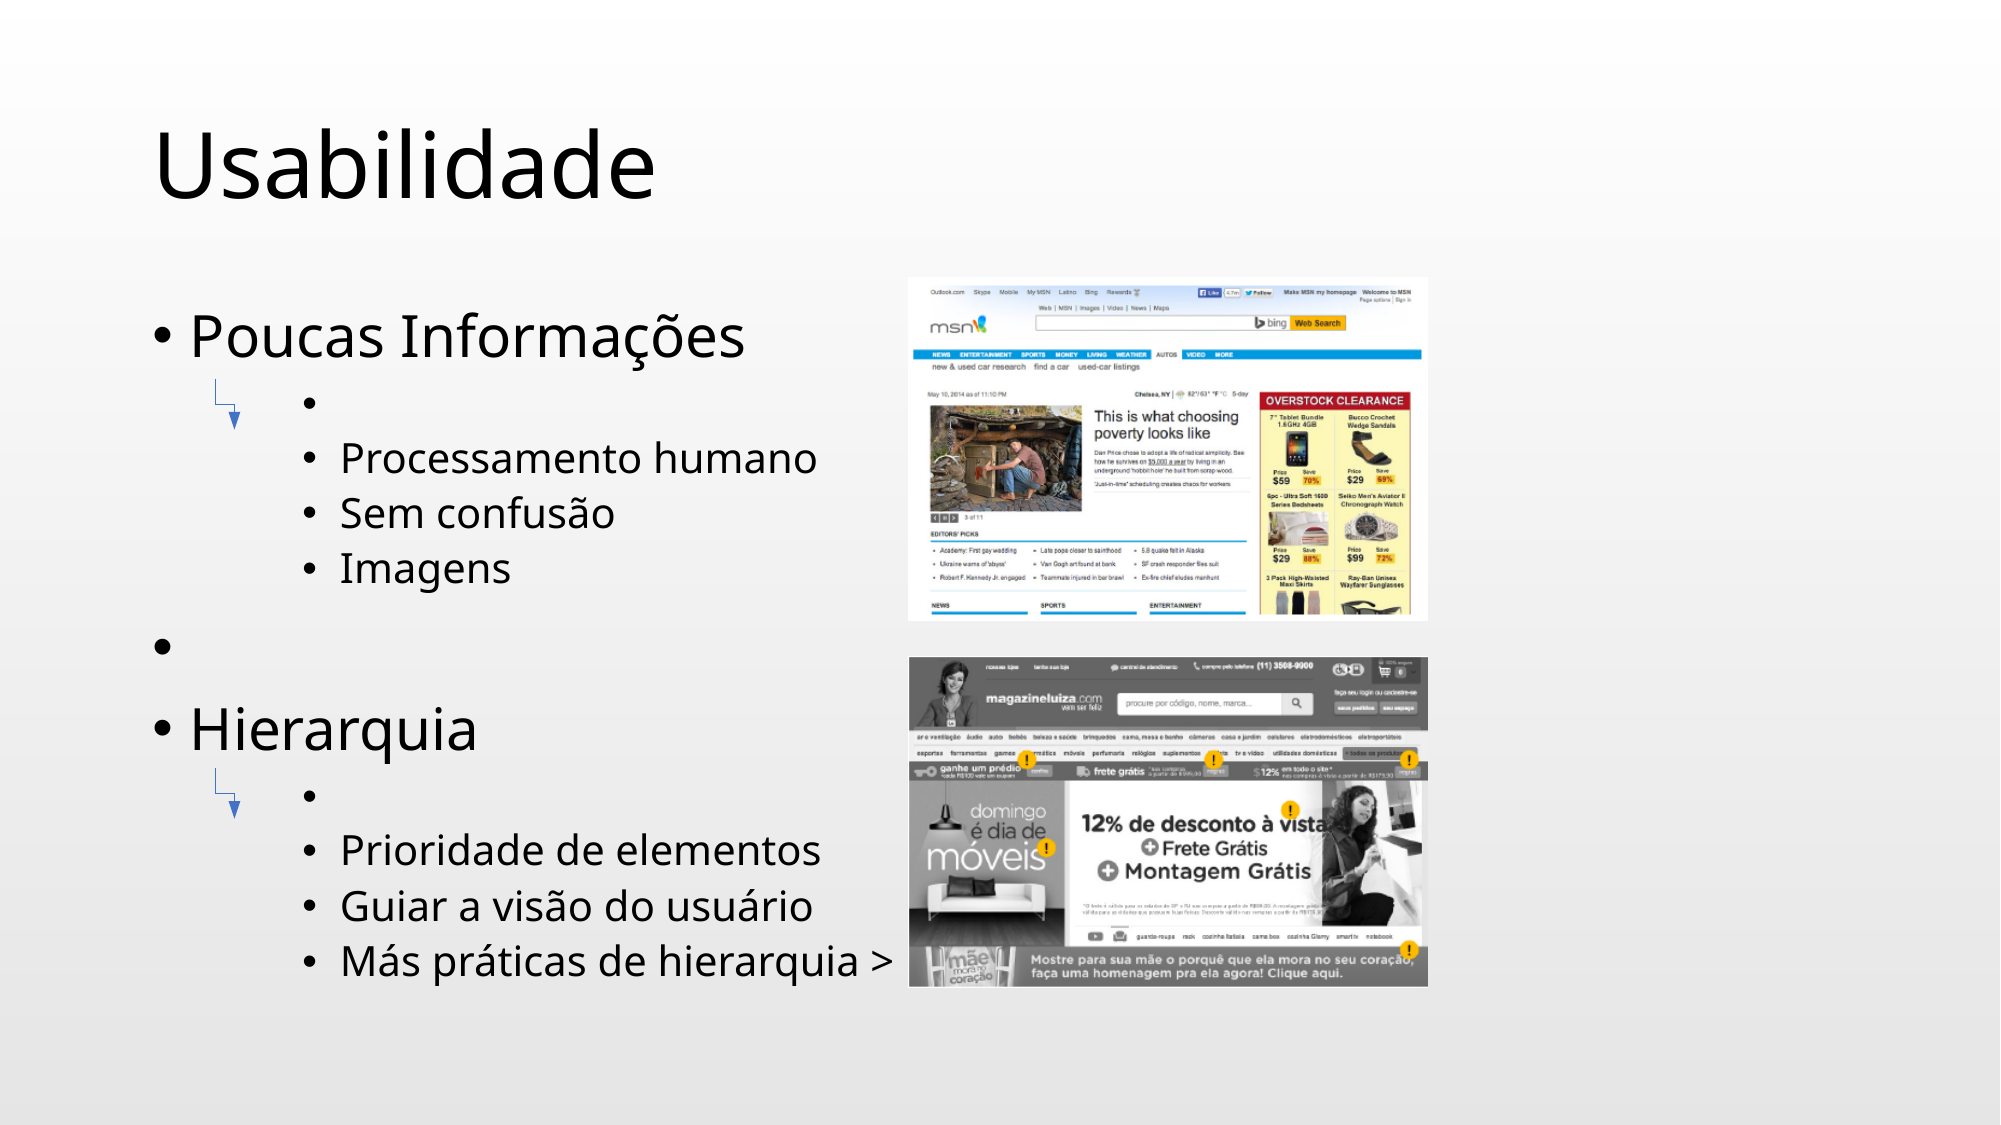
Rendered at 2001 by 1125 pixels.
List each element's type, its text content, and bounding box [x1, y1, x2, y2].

title Usabilidade [137, 59, 1863, 278]
list Poucas Informações Processamento humano Sem confusão Imagens Hierarquia Prioridade de elementos Guiar a visão do usuário Más práticas de hierarquia > [137, 299, 1863, 1014]
picture [908, 277, 1428, 621]
picture [908, 656, 1428, 988]
